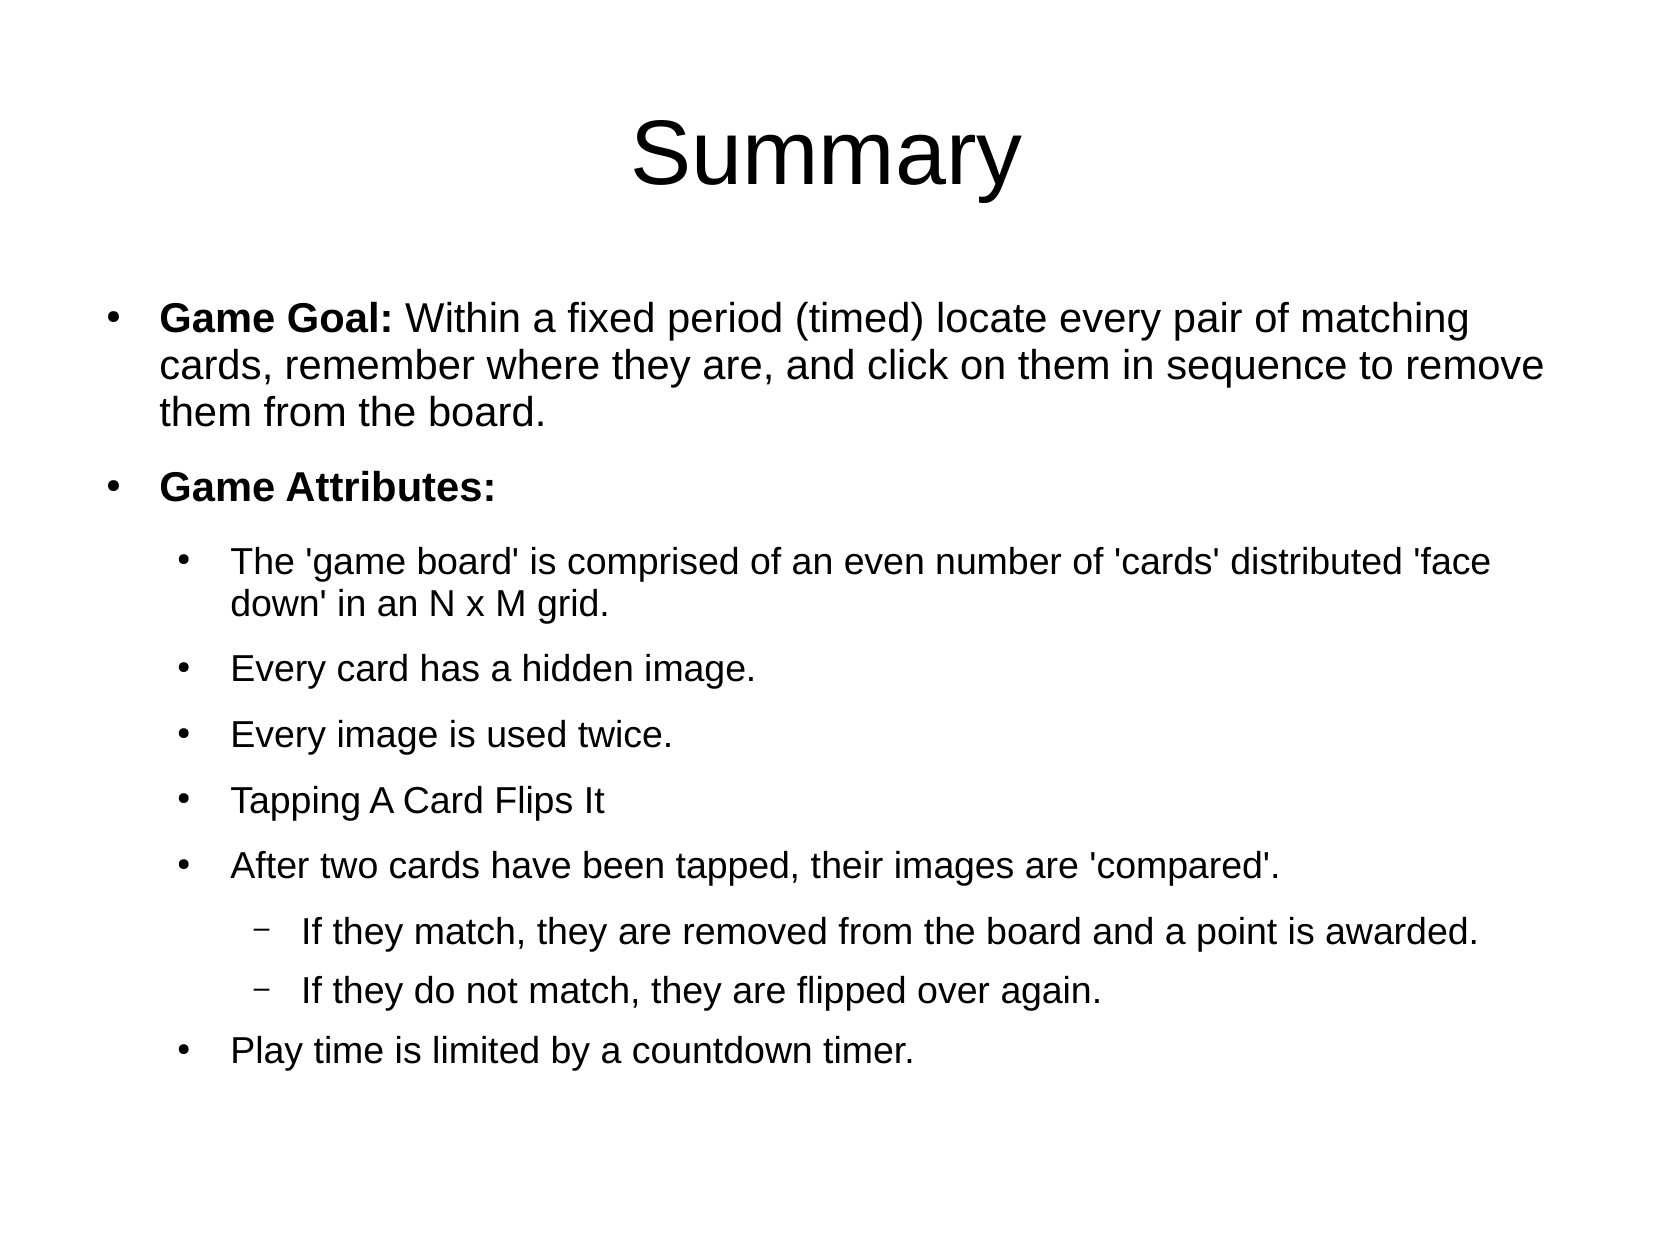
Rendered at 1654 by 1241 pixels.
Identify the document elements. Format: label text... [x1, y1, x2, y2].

list Game Goal: Within a fixed period (timed) locate every pair of matching cards, remember where they are, and click on them in sequence to remove them from the board. Game Attributes: The 'game board' is comprised of an even number of 'cards' distributed 'face down' in an N x M grid. Every card has a hidden image. Every image is used twice. Tapping A Card Flips It After two cards have been tapped, their images are 'compared'. If they match, they are removed from the board and a point is awarded. If they do not match, they are flipped over again. Play time is limited by a countdown timer. [88, 295, 1577, 1114]
title Summary [82, 49, 1571, 257]
